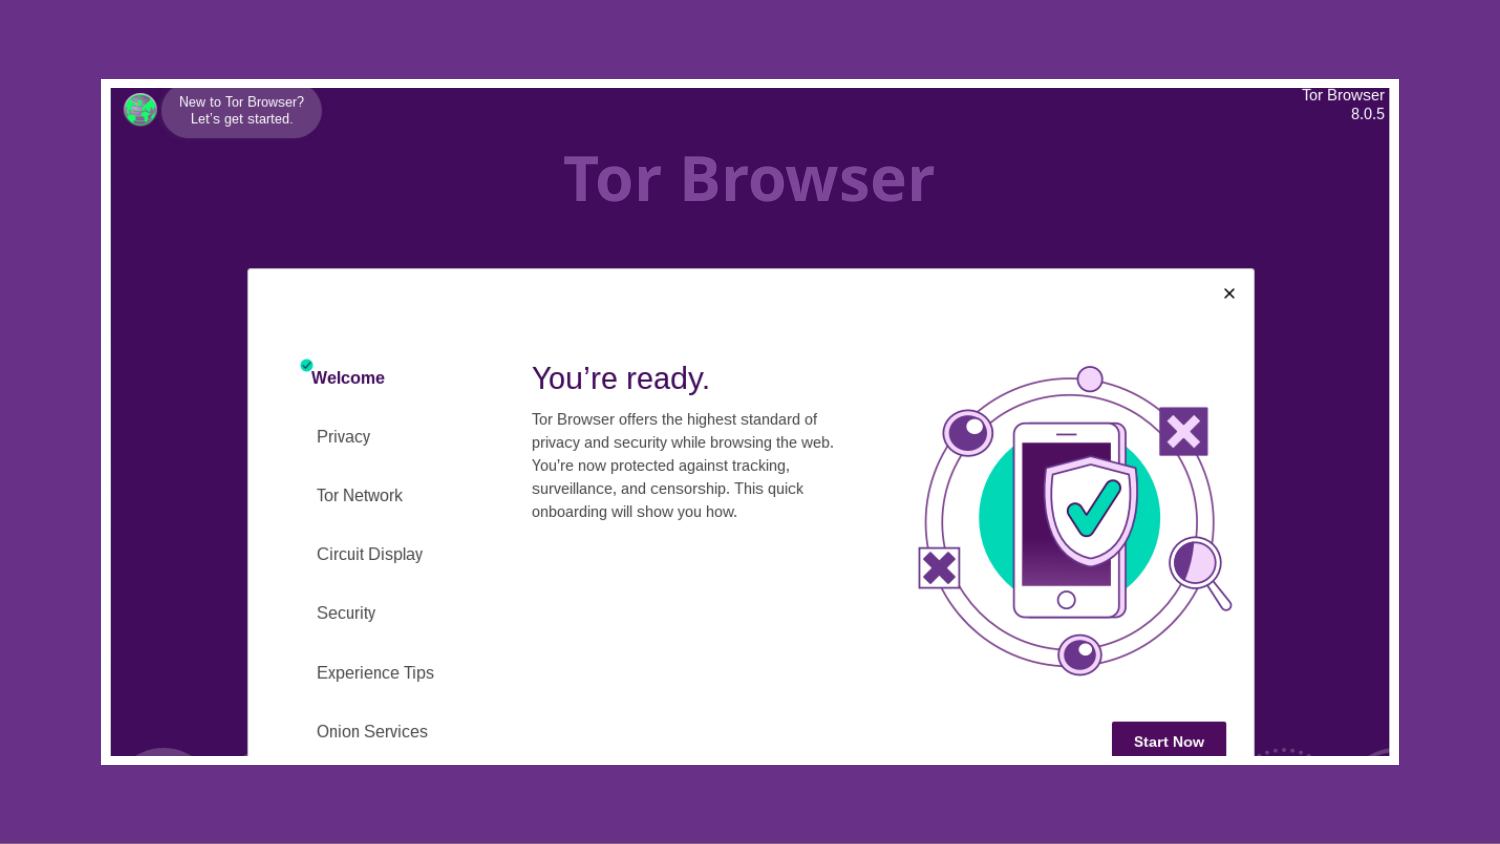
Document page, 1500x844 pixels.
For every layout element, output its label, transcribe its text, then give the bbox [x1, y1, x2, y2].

text_box Tor Browser [429, 96, 1071, 257]
picture [110, 88, 1390, 756]
